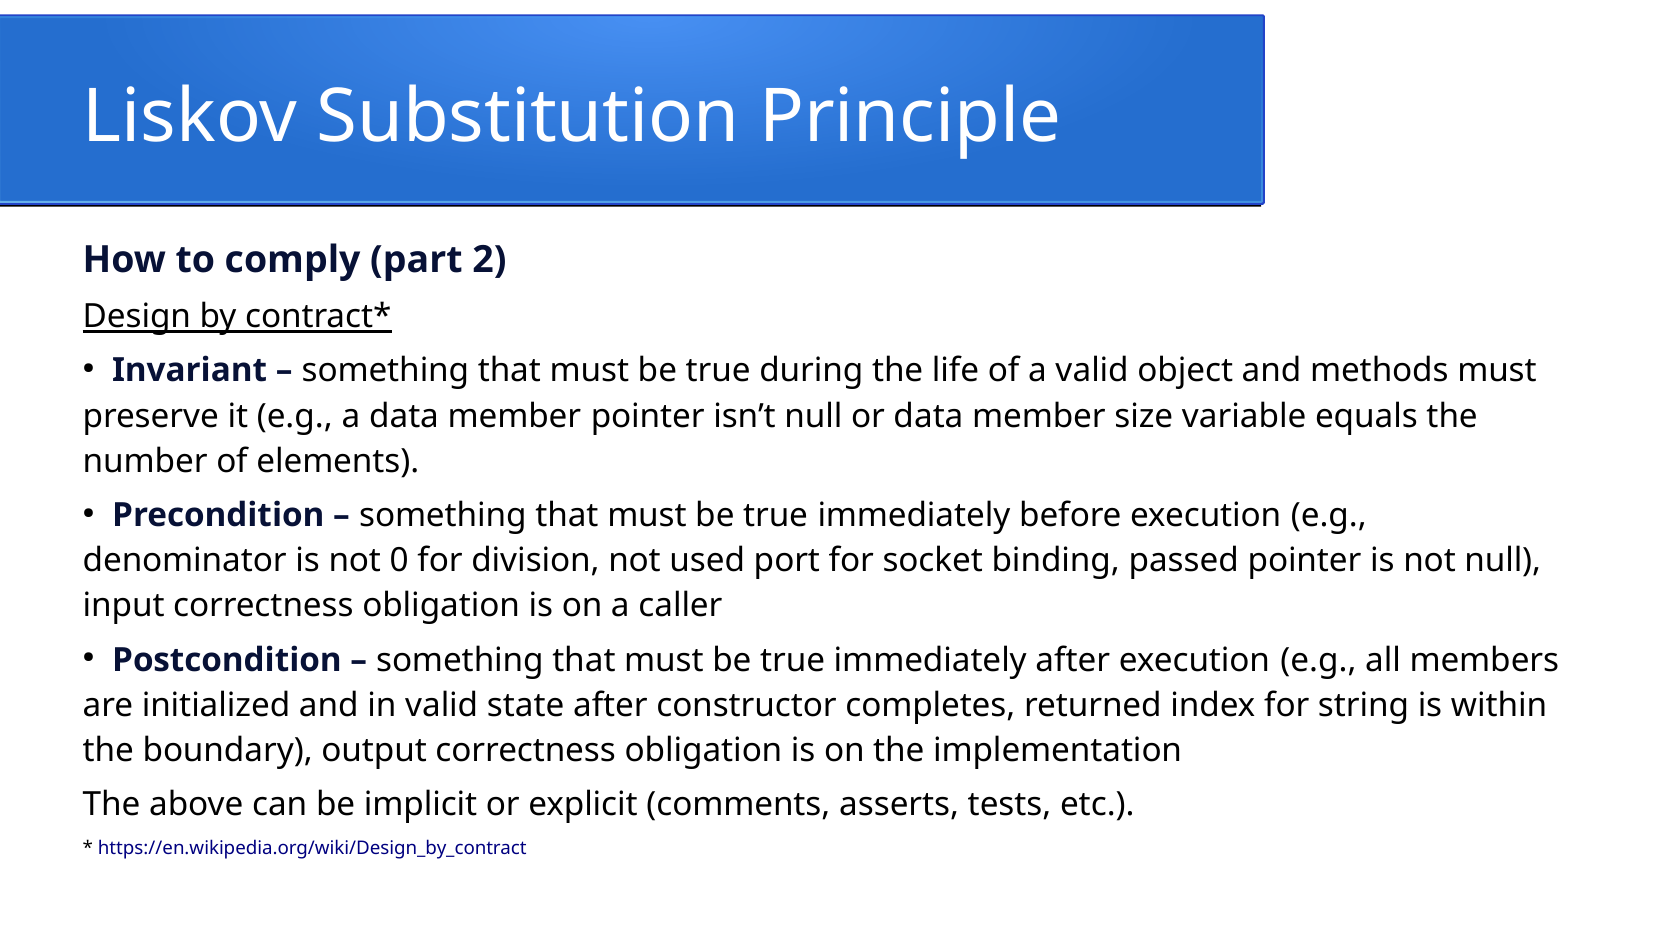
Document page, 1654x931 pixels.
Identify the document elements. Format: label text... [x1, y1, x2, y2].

subtitle How to comply (part 2) Design by contract* Invariant – something that must be true during the life of a valid object and methods must preserve it (e.g., a data member pointer isn’t null or data member size variable equals the number of elements). Precondition – something that must be true immediately before execution (e.g., denominator is not 0 for division, not used port for socket binding, passed pointer is not null), input correctness obligation is on a caller Postcondition – something that must be true immediately after execution (e.g., all members are initialized and in valid state after constructor completes, returned index for string is within the boundary), output correctness obligation is on the implementation The above can be implicit or explicit (comments, asserts, tests, etc.). * https://en.wikipedia.org/wiki/Design_by_contract [82, 207, 1571, 886]
title Liskov Substitution Principle [82, 35, 1235, 189]
